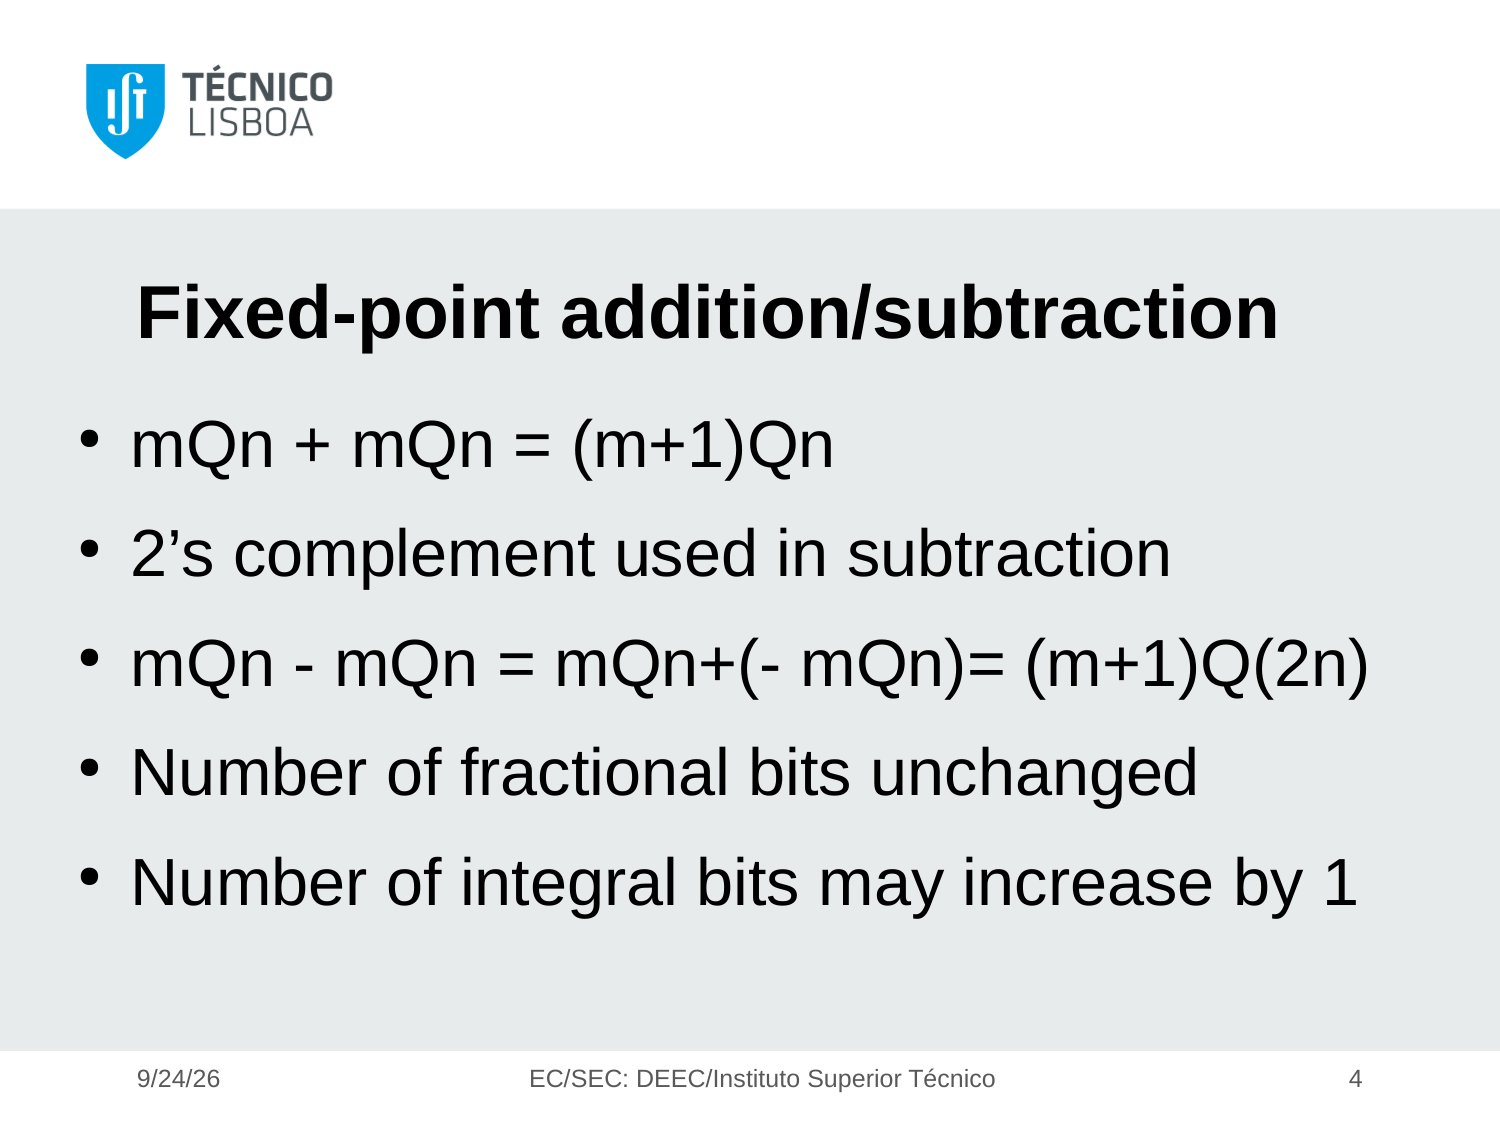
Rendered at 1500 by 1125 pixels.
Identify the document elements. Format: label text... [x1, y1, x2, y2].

footer EC/SEC: DEEC/Instituto Superior Técnico [512, 1052, 1021, 1103]
picture [0, 0, 1500, 1125]
slide_number <number> [1077, 1052, 1378, 1103]
slide_number 11/26/20 [121, 1052, 425, 1103]
list mQn + mQn = (m+1)Qn 2’s complement used in subtraction mQn - mQn = mQn+(- mQn)= (m+1)Q(2n) Number of fractional bits unchanged Number of integral bits may increase by 1 [60, 400, 1441, 1005]
title Fixed-point addition/subtraction [121, 237, 1378, 381]
